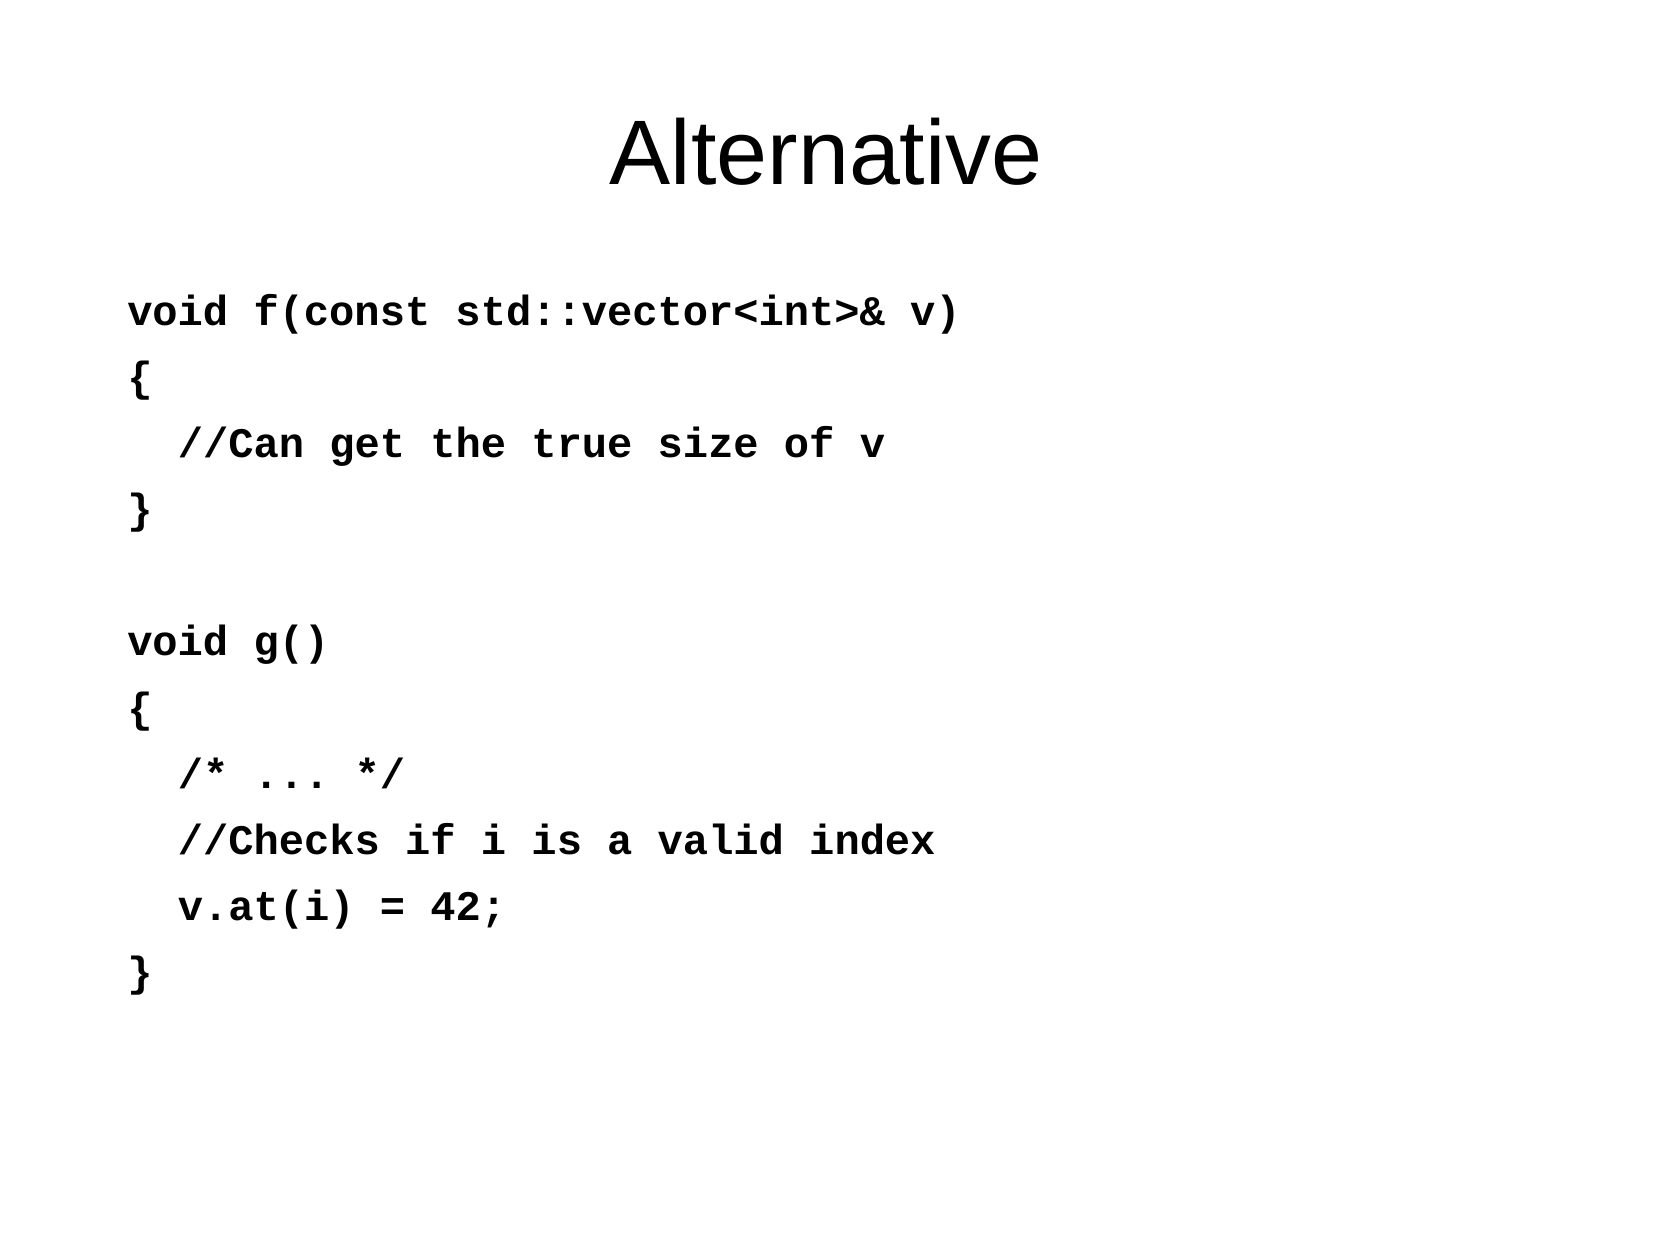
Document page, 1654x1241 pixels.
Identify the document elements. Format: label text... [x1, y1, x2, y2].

list void f(const std::vector<int>& v) { //Can get the true size of v } void g() { /* ... */ //Checks if i is a valid index v.at(i) = 42; } [82, 290, 1571, 1010]
title Alternative [82, 49, 1571, 257]
